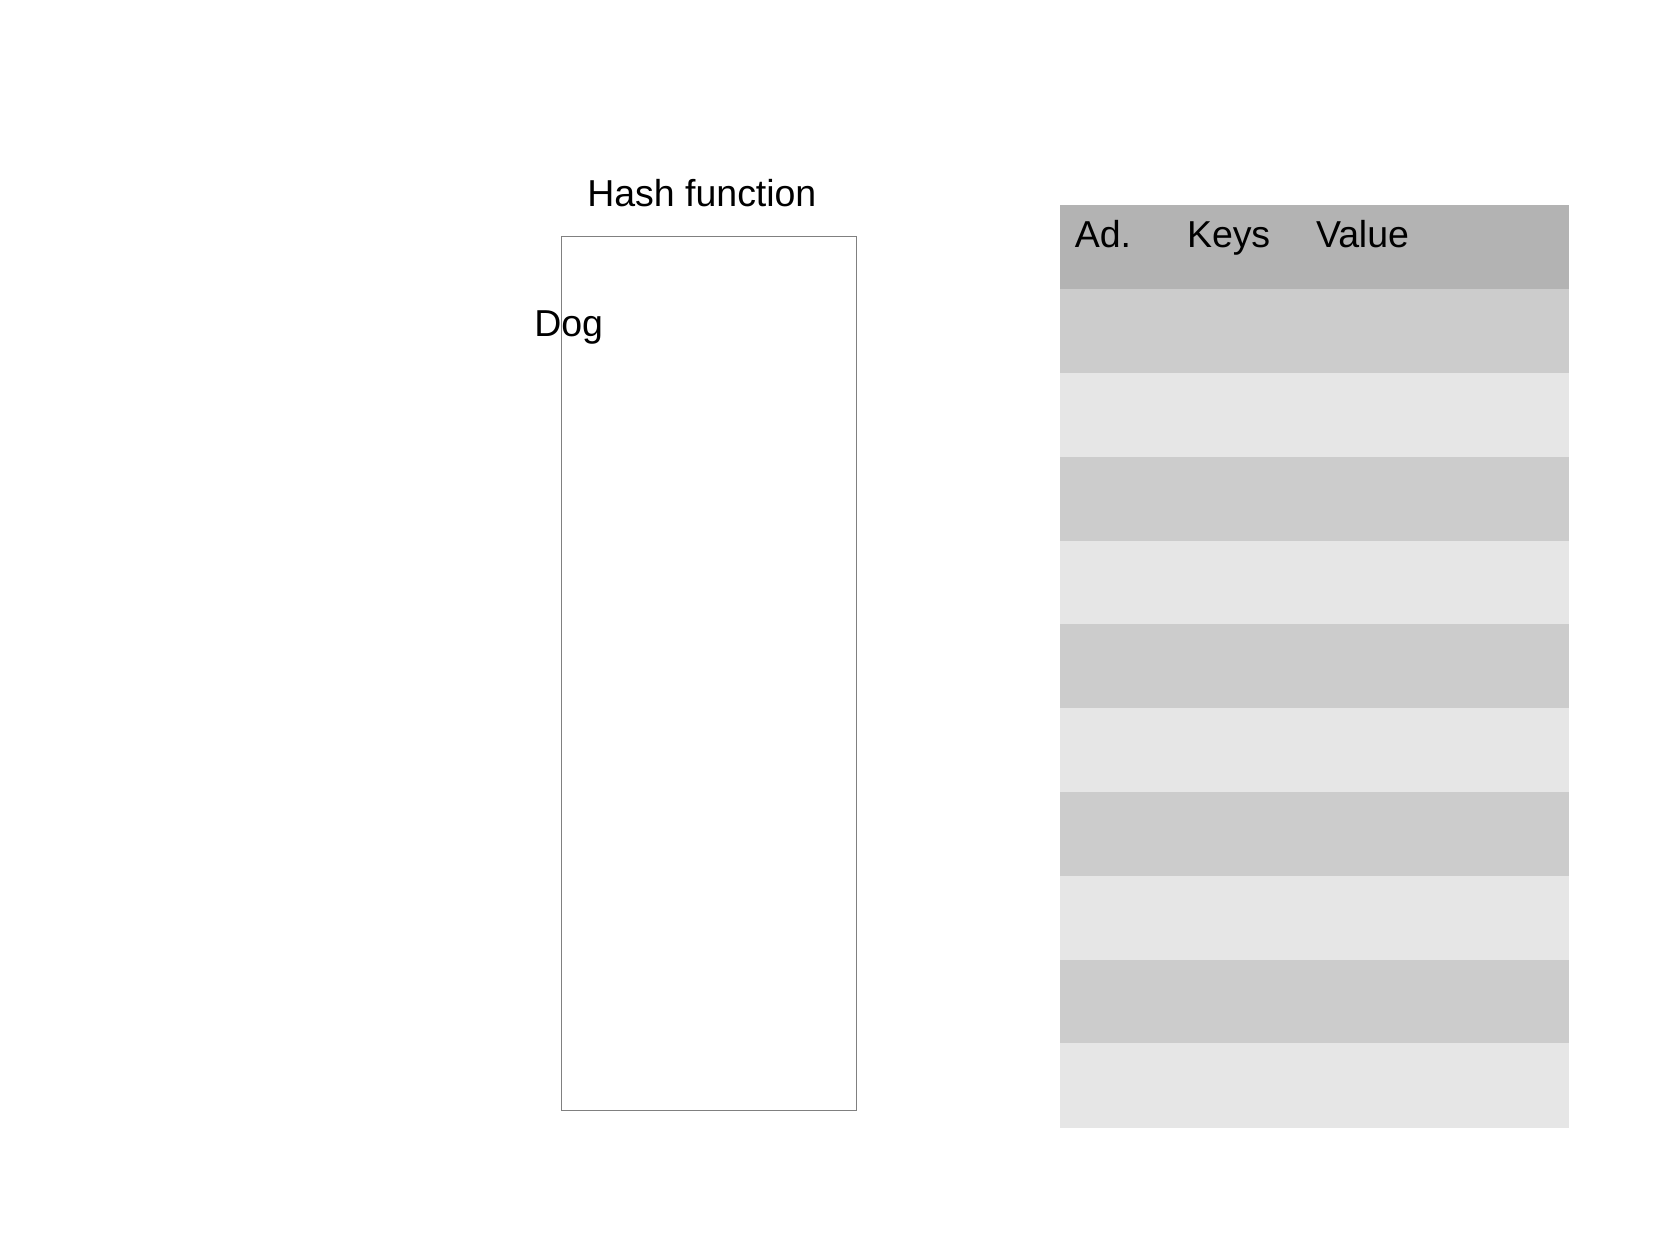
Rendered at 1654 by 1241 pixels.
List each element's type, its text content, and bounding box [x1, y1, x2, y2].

table_cell [1172, 624, 1301, 708]
table_cell [1060, 1043, 1172, 1128]
text_box Hash function [572, 165, 845, 223]
table_cell [1301, 541, 1569, 624]
table_cell [1301, 624, 1569, 708]
table_cell [1301, 373, 1569, 457]
table_cell [1172, 708, 1301, 792]
table_cell [1060, 624, 1172, 708]
table_cell [1060, 541, 1172, 624]
table_header Value [1301, 205, 1569, 289]
table_cell [1060, 457, 1172, 541]
table_cell [1301, 876, 1569, 960]
table_cell [1172, 1043, 1301, 1128]
table_cell [1172, 541, 1301, 624]
table_cell [1060, 960, 1172, 1043]
table_cell [1172, 792, 1301, 876]
table_cell [1172, 289, 1301, 373]
table_cell [1301, 960, 1569, 1043]
table_cell [1172, 457, 1301, 541]
table_cell [1172, 373, 1301, 457]
table_cell [1172, 876, 1301, 960]
table_header Keys [1172, 205, 1301, 289]
table_cell [1301, 1043, 1569, 1128]
text_box [561, 236, 857, 1111]
table_cell [1060, 876, 1172, 960]
table_cell [1060, 289, 1172, 373]
table_header Ad. [1060, 205, 1172, 289]
table_cell [1301, 457, 1569, 541]
table_cell [1060, 373, 1172, 457]
table_cell [1301, 289, 1569, 373]
table_cell [1301, 792, 1569, 876]
table_cell [1060, 708, 1172, 792]
table_cell [1060, 792, 1172, 876]
table_cell [1301, 708, 1569, 792]
text_box Dog [519, 295, 650, 395]
table_cell [1172, 960, 1301, 1043]
